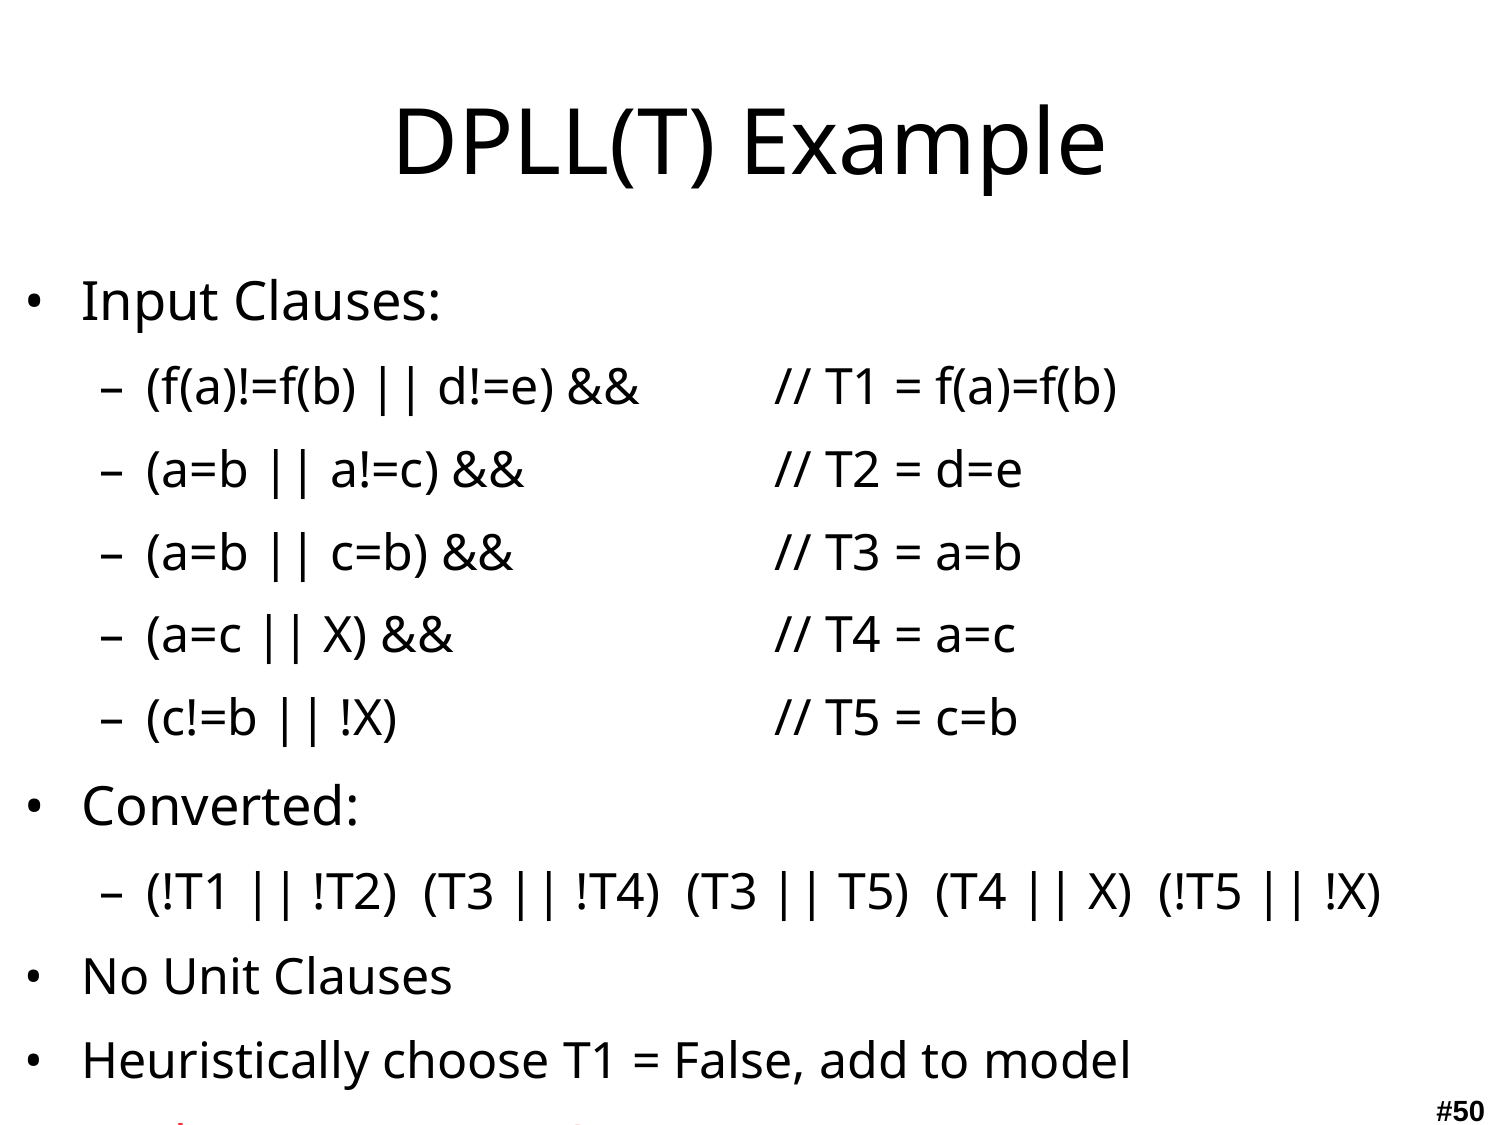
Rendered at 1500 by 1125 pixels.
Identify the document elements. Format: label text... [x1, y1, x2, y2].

list Input Clauses: (f(a)!=f(b) || d!=e) && // T1 = f(a)=f(b) (a=b || a!=c) && // T2 = d=e (a=b || c=b) && // T3 = a=b (a=c || X) && // T4 = a=c (c!=b || !X) // T5 = c=b Converted: (!T1 || !T2) (T3 || !T4) (T3 || T5) (T4 || X) (!T5 || !X) No Unit Clauses Heuristically choose T1 = False, add to model Theory returns: !T3 [24, 262, 1476, 1113]
title DPLL(T) Example [24, 45, 1476, 233]
